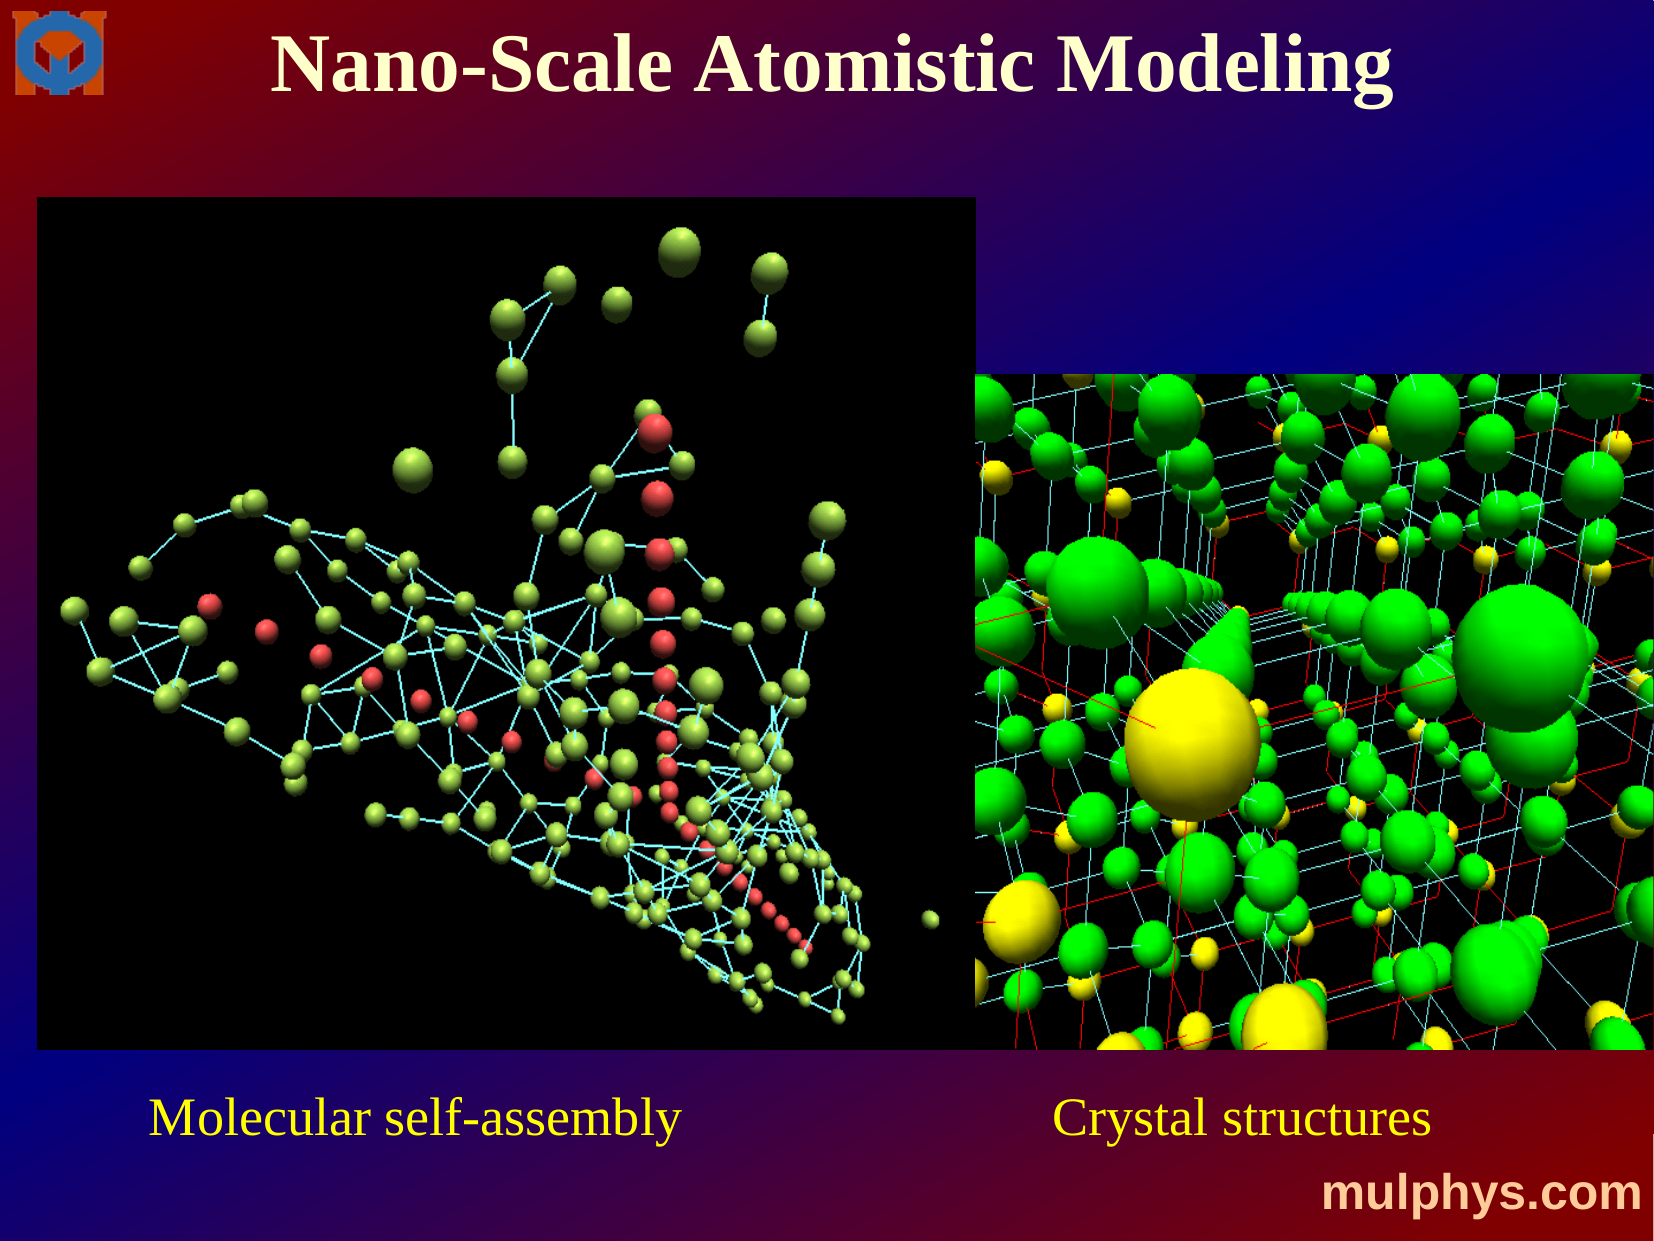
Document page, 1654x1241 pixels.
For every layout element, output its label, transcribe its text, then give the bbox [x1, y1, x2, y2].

text_box mulphys.com [1320, 1164, 1644, 1230]
text_box Nano-Scale Atomistic Modeling [270, 16, 1417, 126]
picture [37, 197, 1654, 1051]
picture [11, 11, 110, 95]
text_box Crystal structures [1052, 1087, 1447, 1154]
text_box Molecular self-assembly [148, 1087, 697, 1154]
